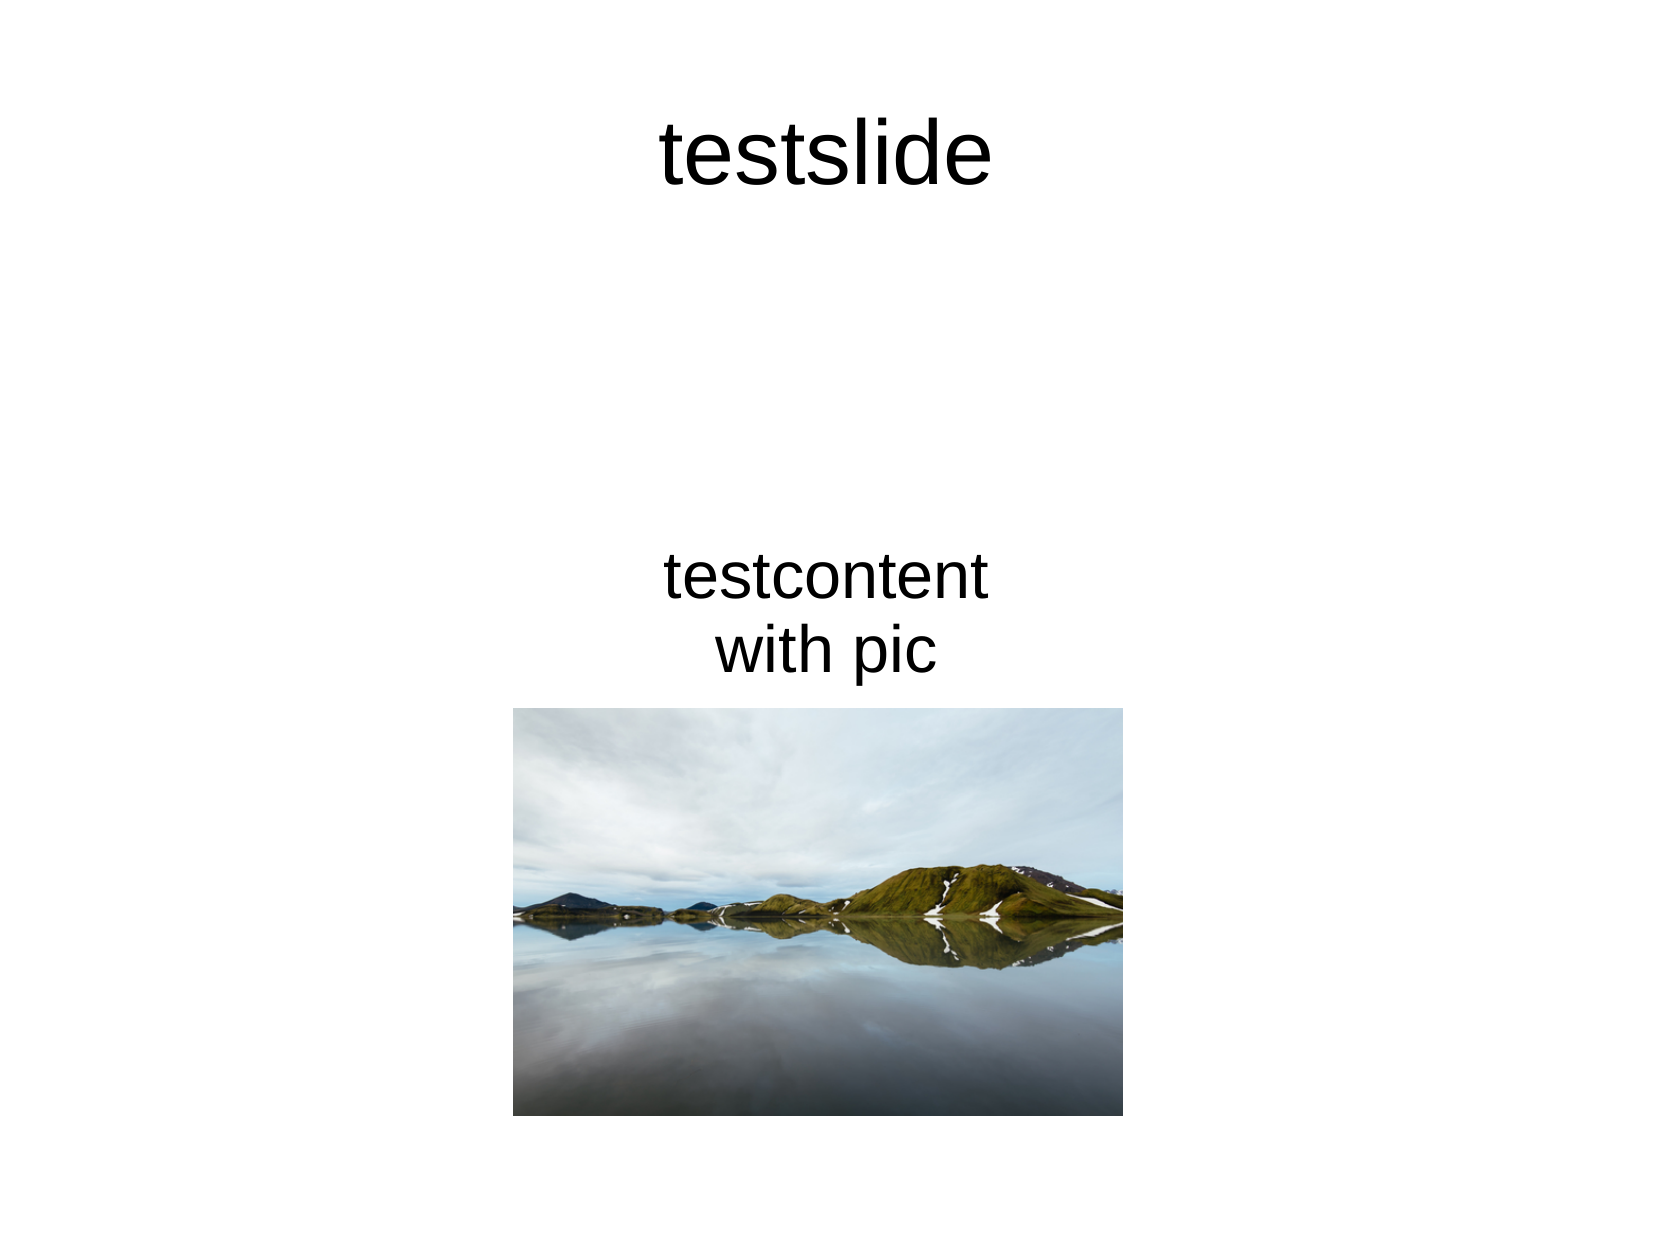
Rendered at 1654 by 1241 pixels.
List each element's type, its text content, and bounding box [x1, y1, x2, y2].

picture [513, 708, 1123, 1116]
subtitle testcontent with pic [82, 290, 1571, 1010]
title testslide [82, 49, 1571, 257]
